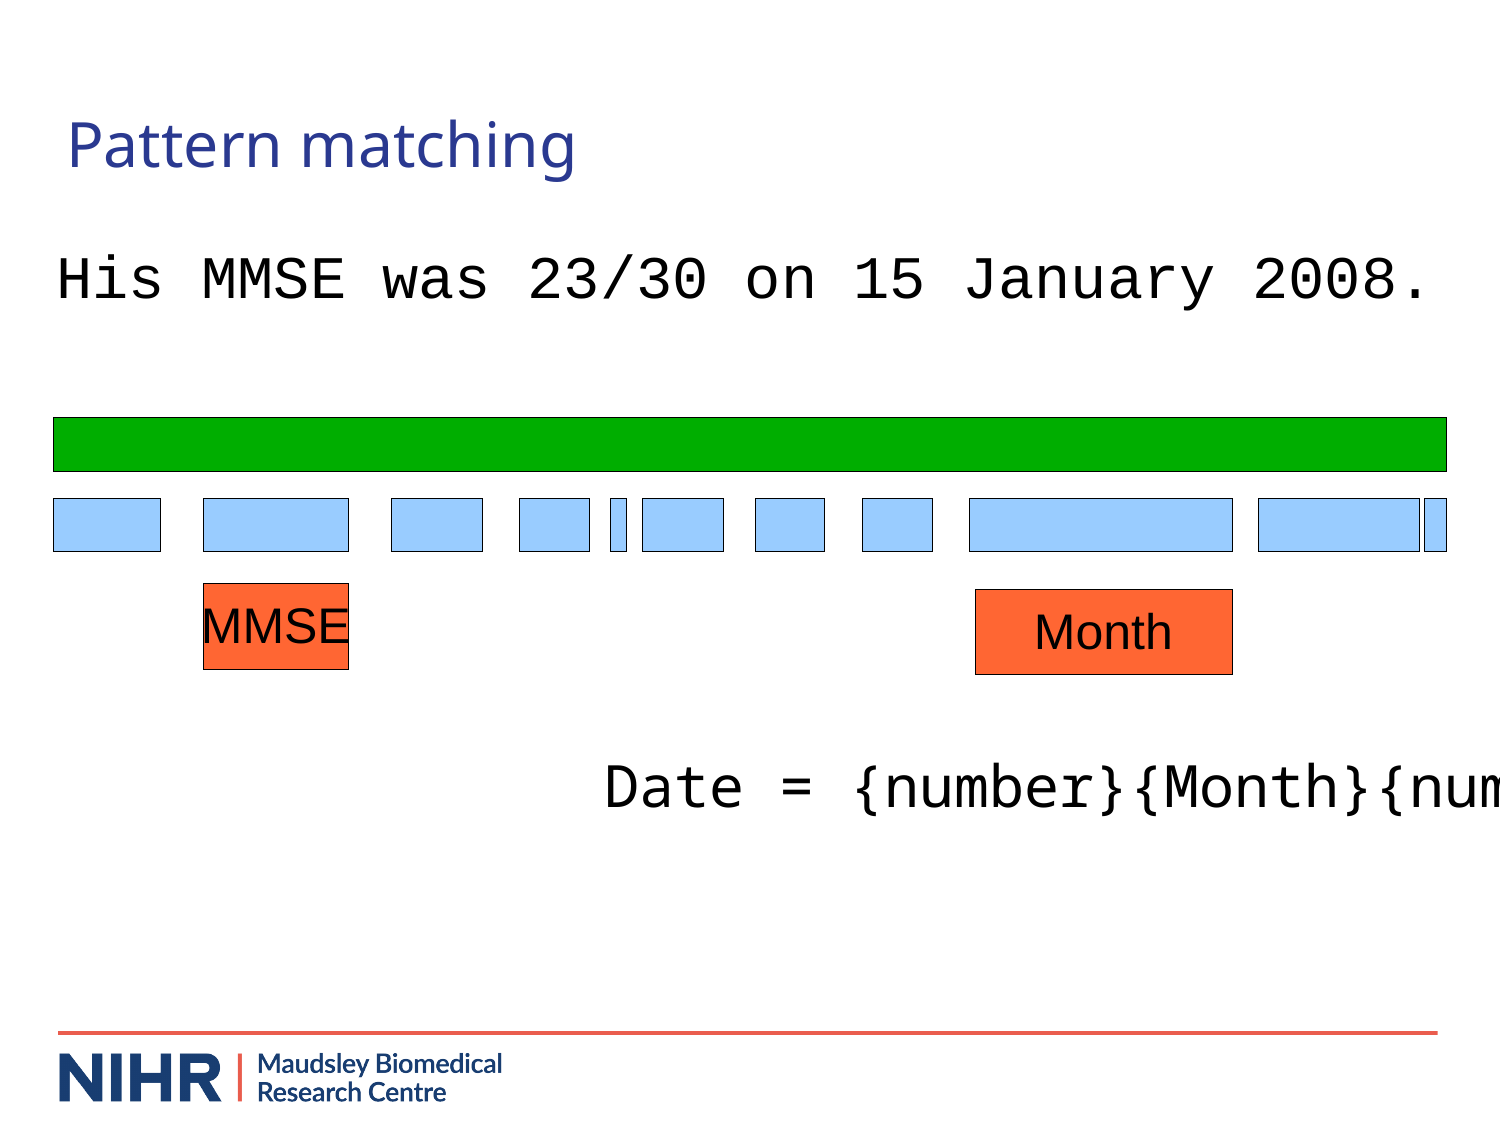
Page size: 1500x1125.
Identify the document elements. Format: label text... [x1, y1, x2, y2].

text_box [519, 498, 590, 552]
text_box MMSE [203, 583, 349, 670]
text_box [1258, 498, 1420, 552]
title Pattern matching [51, 89, 1449, 223]
text_box [1424, 498, 1447, 552]
text_box [969, 498, 1233, 552]
text_box [610, 498, 627, 552]
picture [29, 1018, 531, 1125]
text_box His MMSE was 23/30 on 15 January 2008. [41, 241, 1457, 341]
text_box [391, 498, 483, 552]
text_box [755, 498, 825, 552]
text_box Month [975, 589, 1233, 675]
text_box [642, 498, 724, 552]
text_box [862, 498, 933, 552]
text_box [53, 417, 1447, 472]
text_box [203, 498, 349, 552]
text_box Date = {number}{Month}{number} [589, 737, 1485, 831]
text_box [53, 498, 161, 552]
